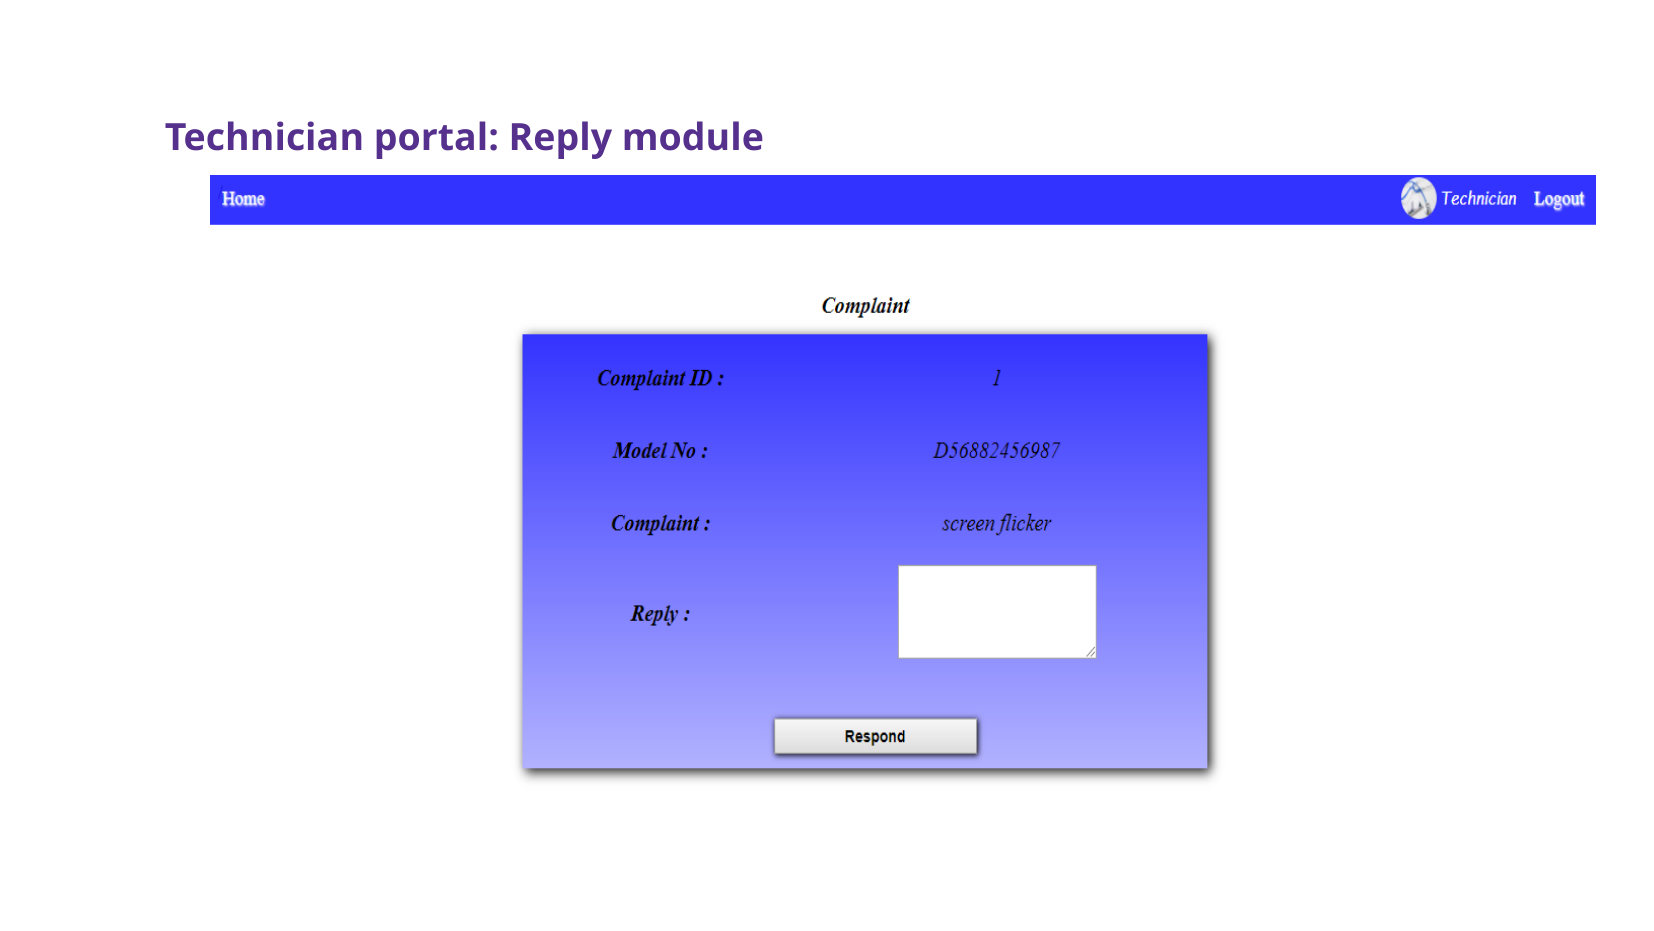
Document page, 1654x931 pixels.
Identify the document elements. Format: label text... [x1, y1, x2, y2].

text_box Technician portal: Reply module [150, 103, 1081, 207]
picture [210, 175, 1596, 873]
